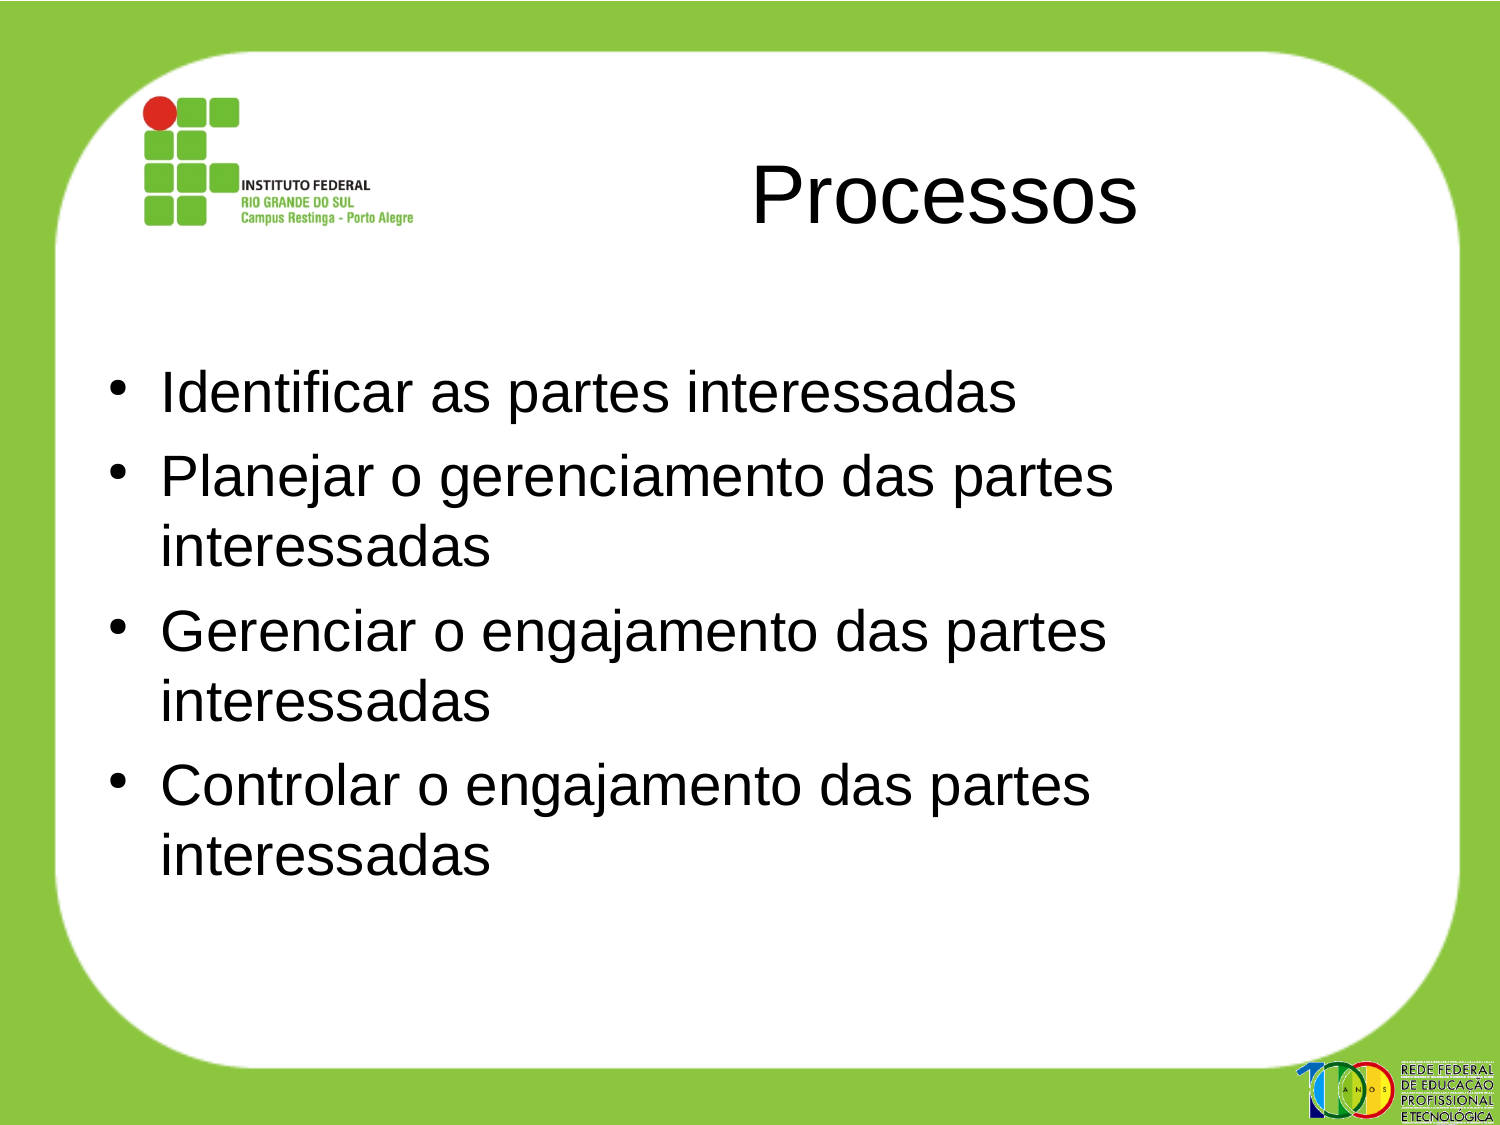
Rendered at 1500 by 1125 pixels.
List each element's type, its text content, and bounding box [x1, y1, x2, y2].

title Processos [699, 60, 1500, 249]
list Identificar as partes interessadas Planejar o gerenciamento das partes interessadas Gerenciar o engajamento das partes interessadas Controlar o engajamento das partes interessadas [75, 262, 1426, 1035]
picture [0, 1, 1500, 1125]
